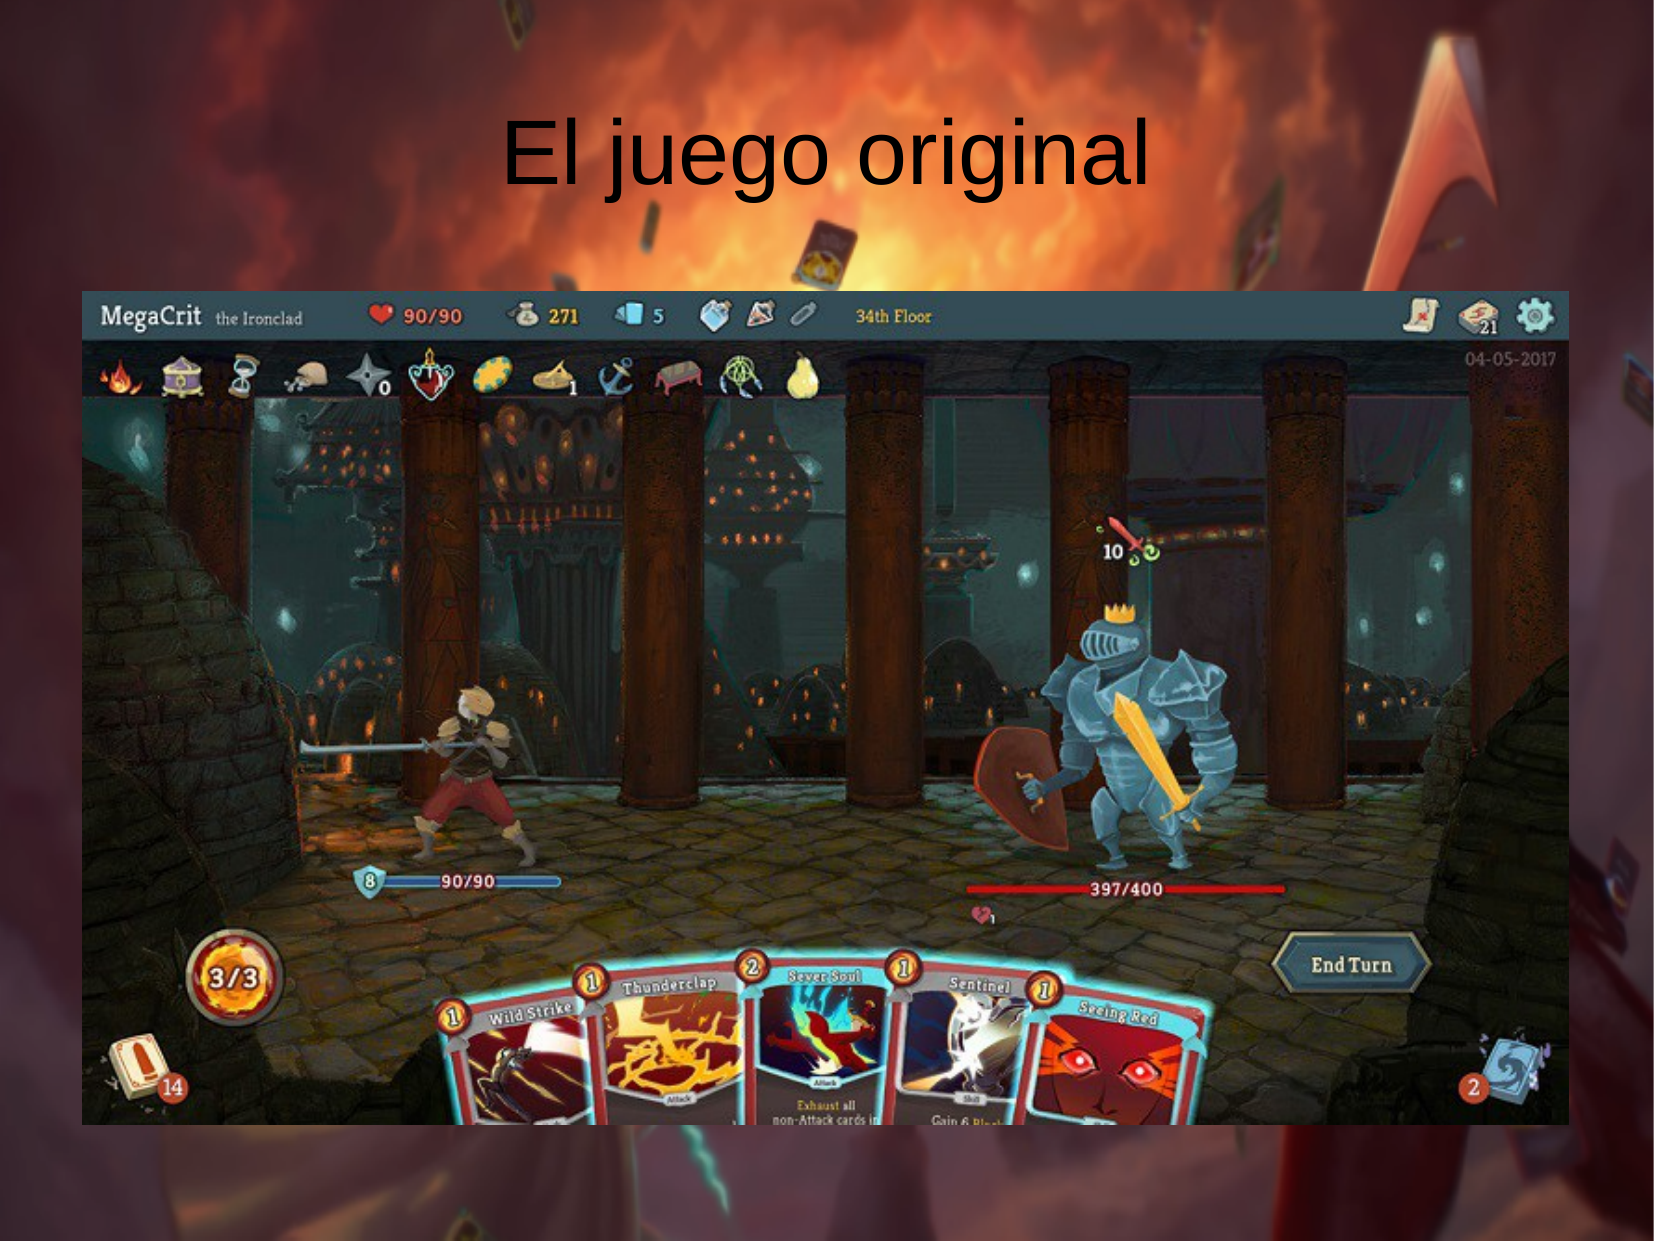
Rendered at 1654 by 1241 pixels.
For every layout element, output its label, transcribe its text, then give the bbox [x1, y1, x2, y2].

title El juego original [82, 49, 1571, 257]
picture [0, 0, 1654, 1241]
